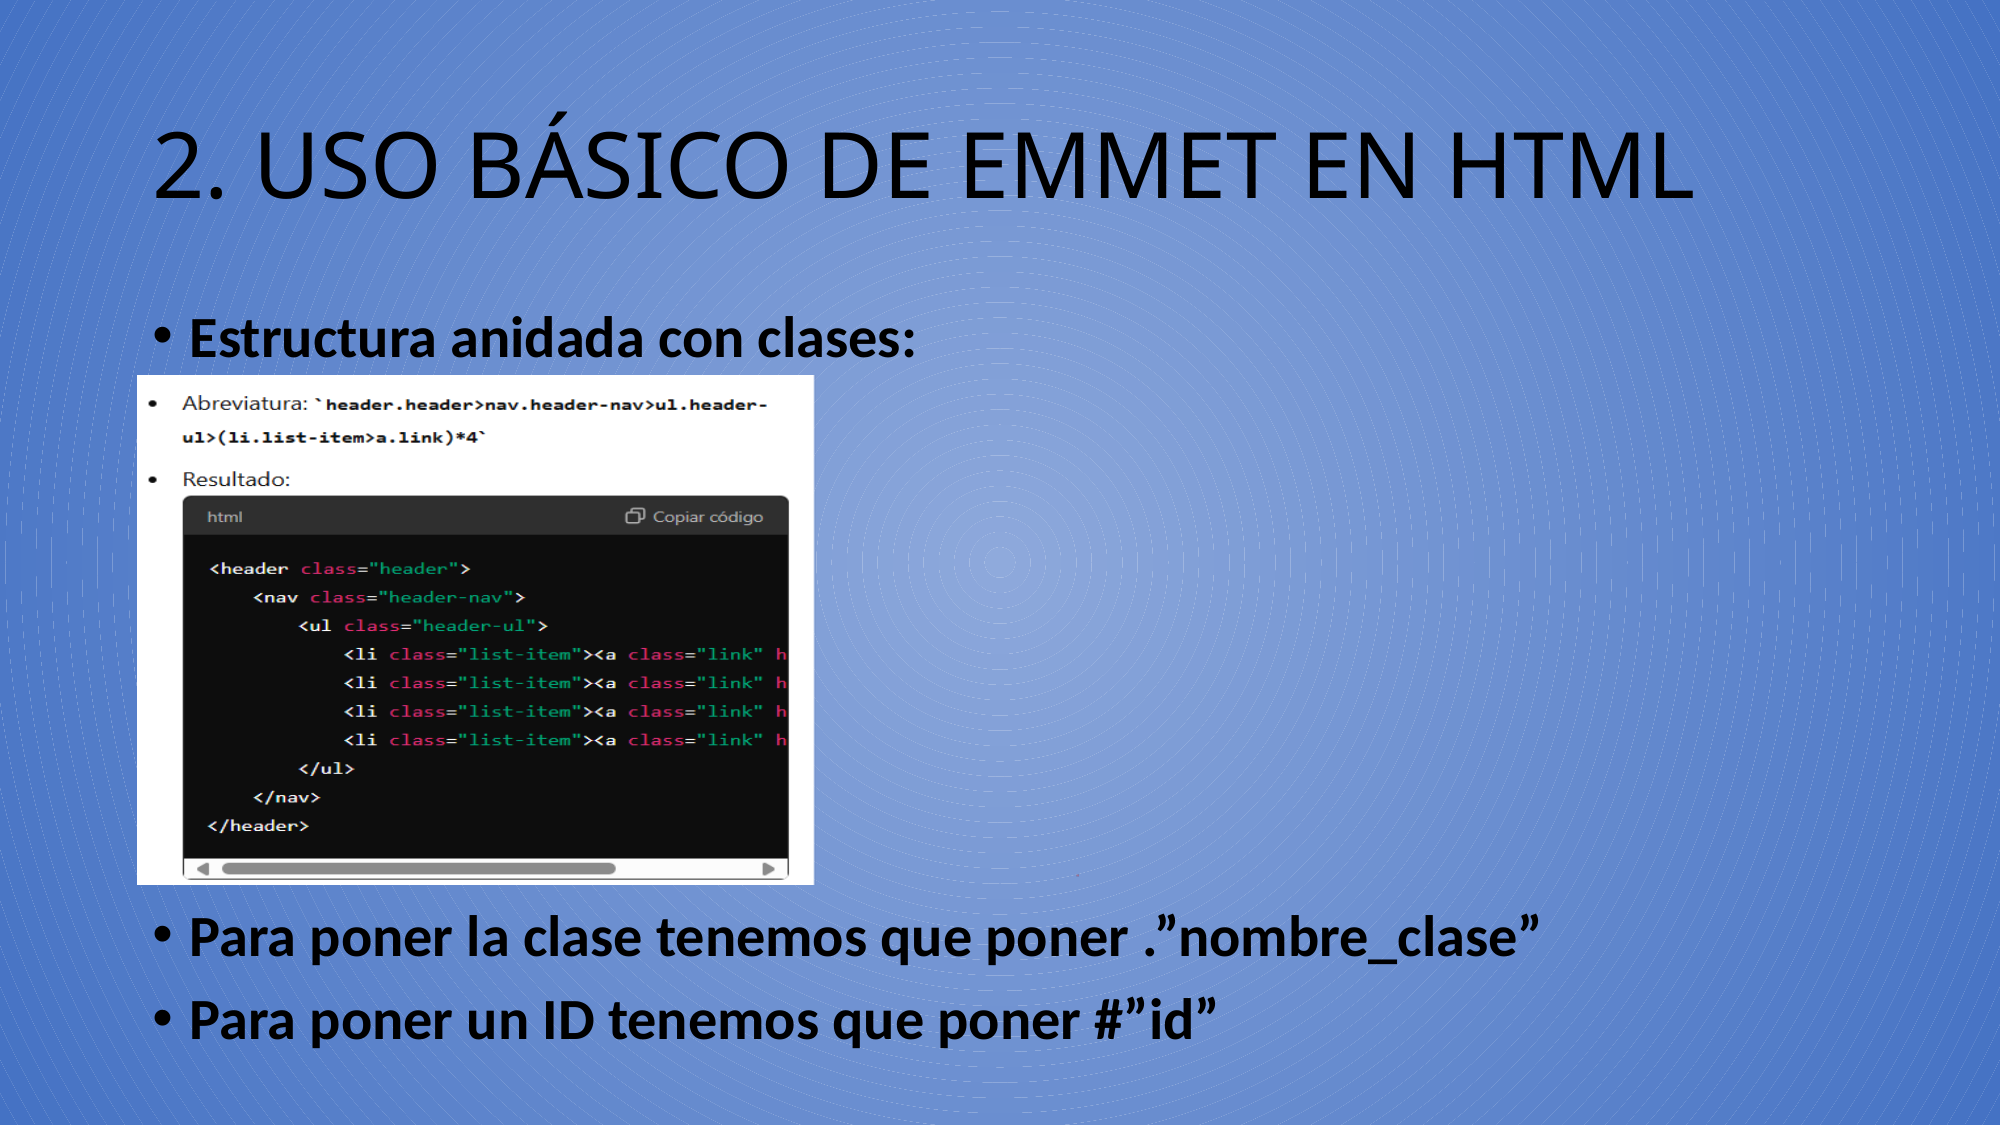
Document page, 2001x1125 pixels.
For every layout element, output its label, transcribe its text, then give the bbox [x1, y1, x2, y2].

picture [137, 375, 1079, 885]
list Estructura anidada con clases: Para poner la clase tenemos que poner .”nombre_clase” Para poner un ID tenemos que poner #”id” [137, 299, 1863, 1085]
title 2. USO BÁSICO DE EMMET EN HTML [137, 59, 1863, 278]
